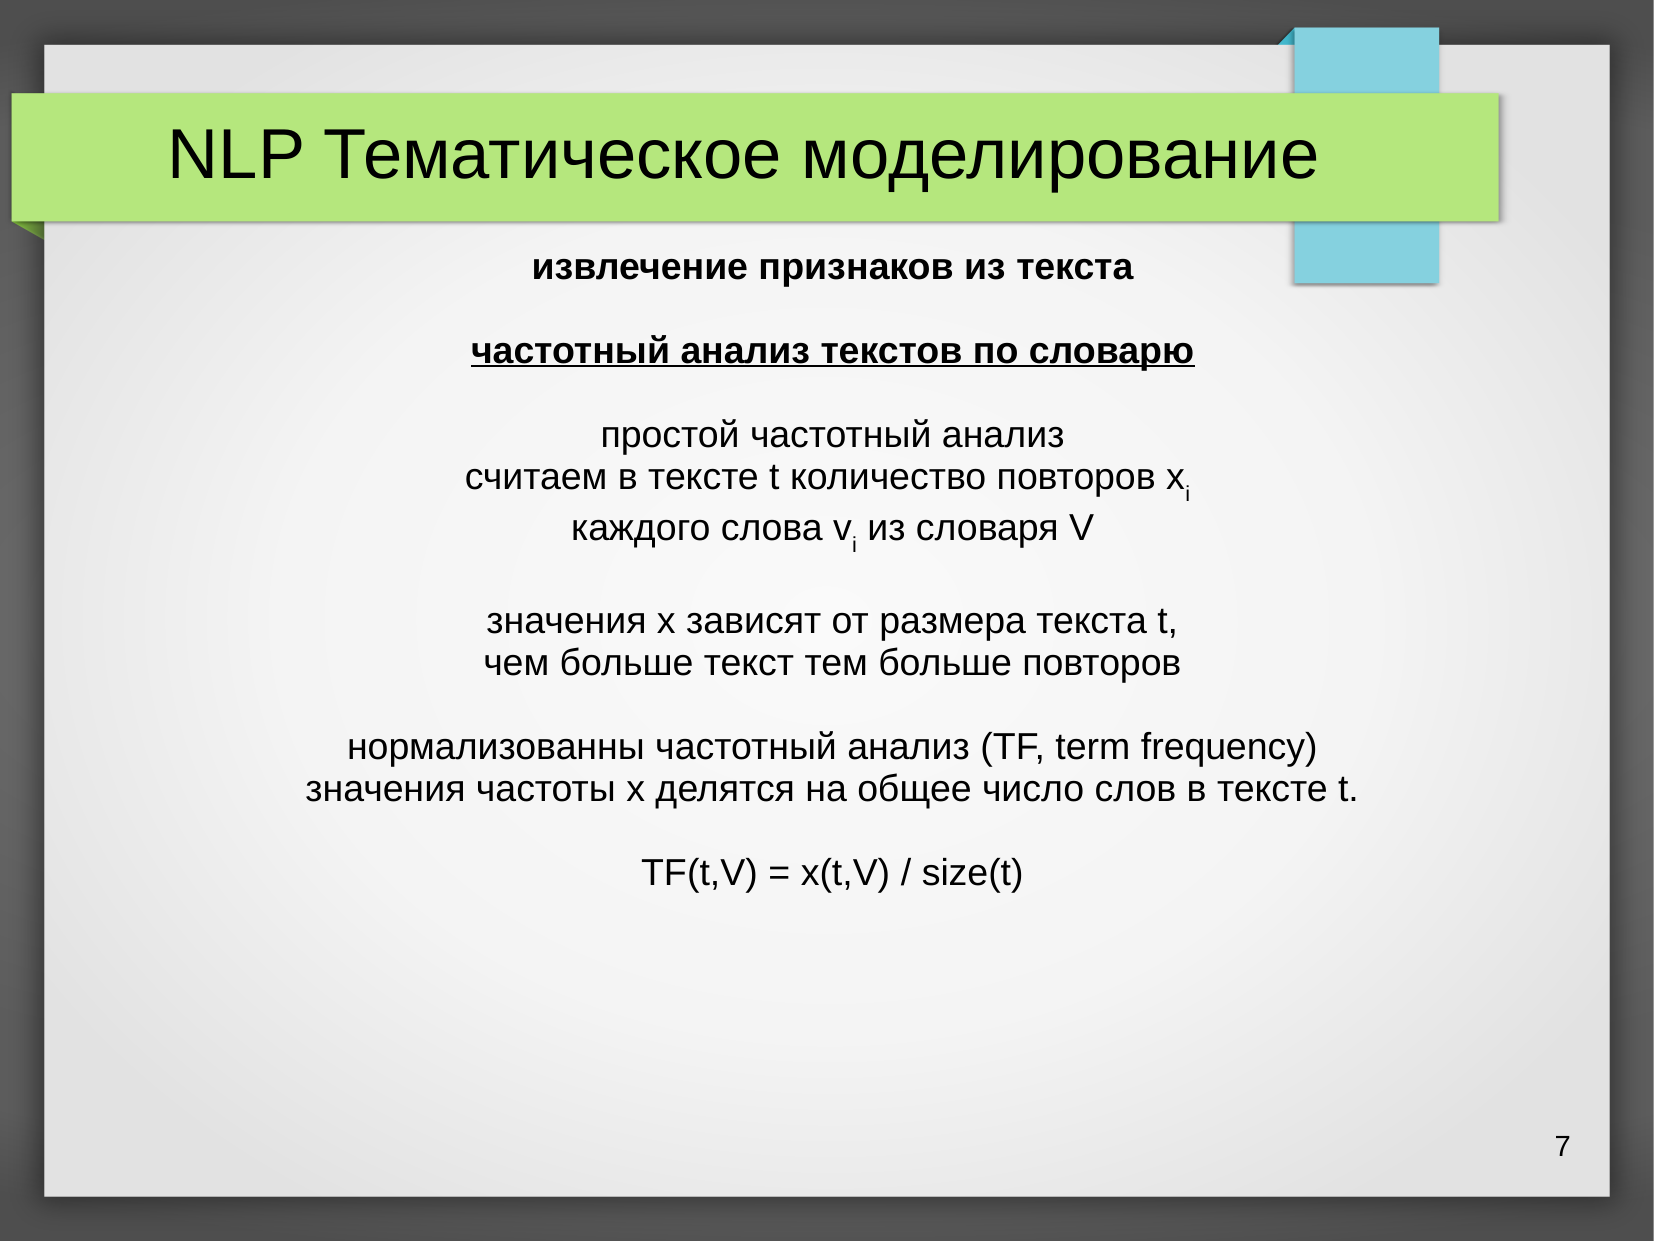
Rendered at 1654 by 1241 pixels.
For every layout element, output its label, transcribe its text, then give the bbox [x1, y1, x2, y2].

picture [0, 0, 1654, 1241]
text_box извлечение признаков из текста частотный анализ текстов по словарю простой частотный анализ считаем в тексте t количество повторов xi каждого слова vi из словаря V значения x зависят от размера текста t, чем больше текст тем больше повторов нормализованны частотный анализ (TF, term frequency) значения частоты x делятся на общее число слов в тексте t. TF(t,V) = x(t,V) / size(t) [188, 245, 1477, 936]
title NLP Тематическое моделирование [82, 113, 1406, 194]
